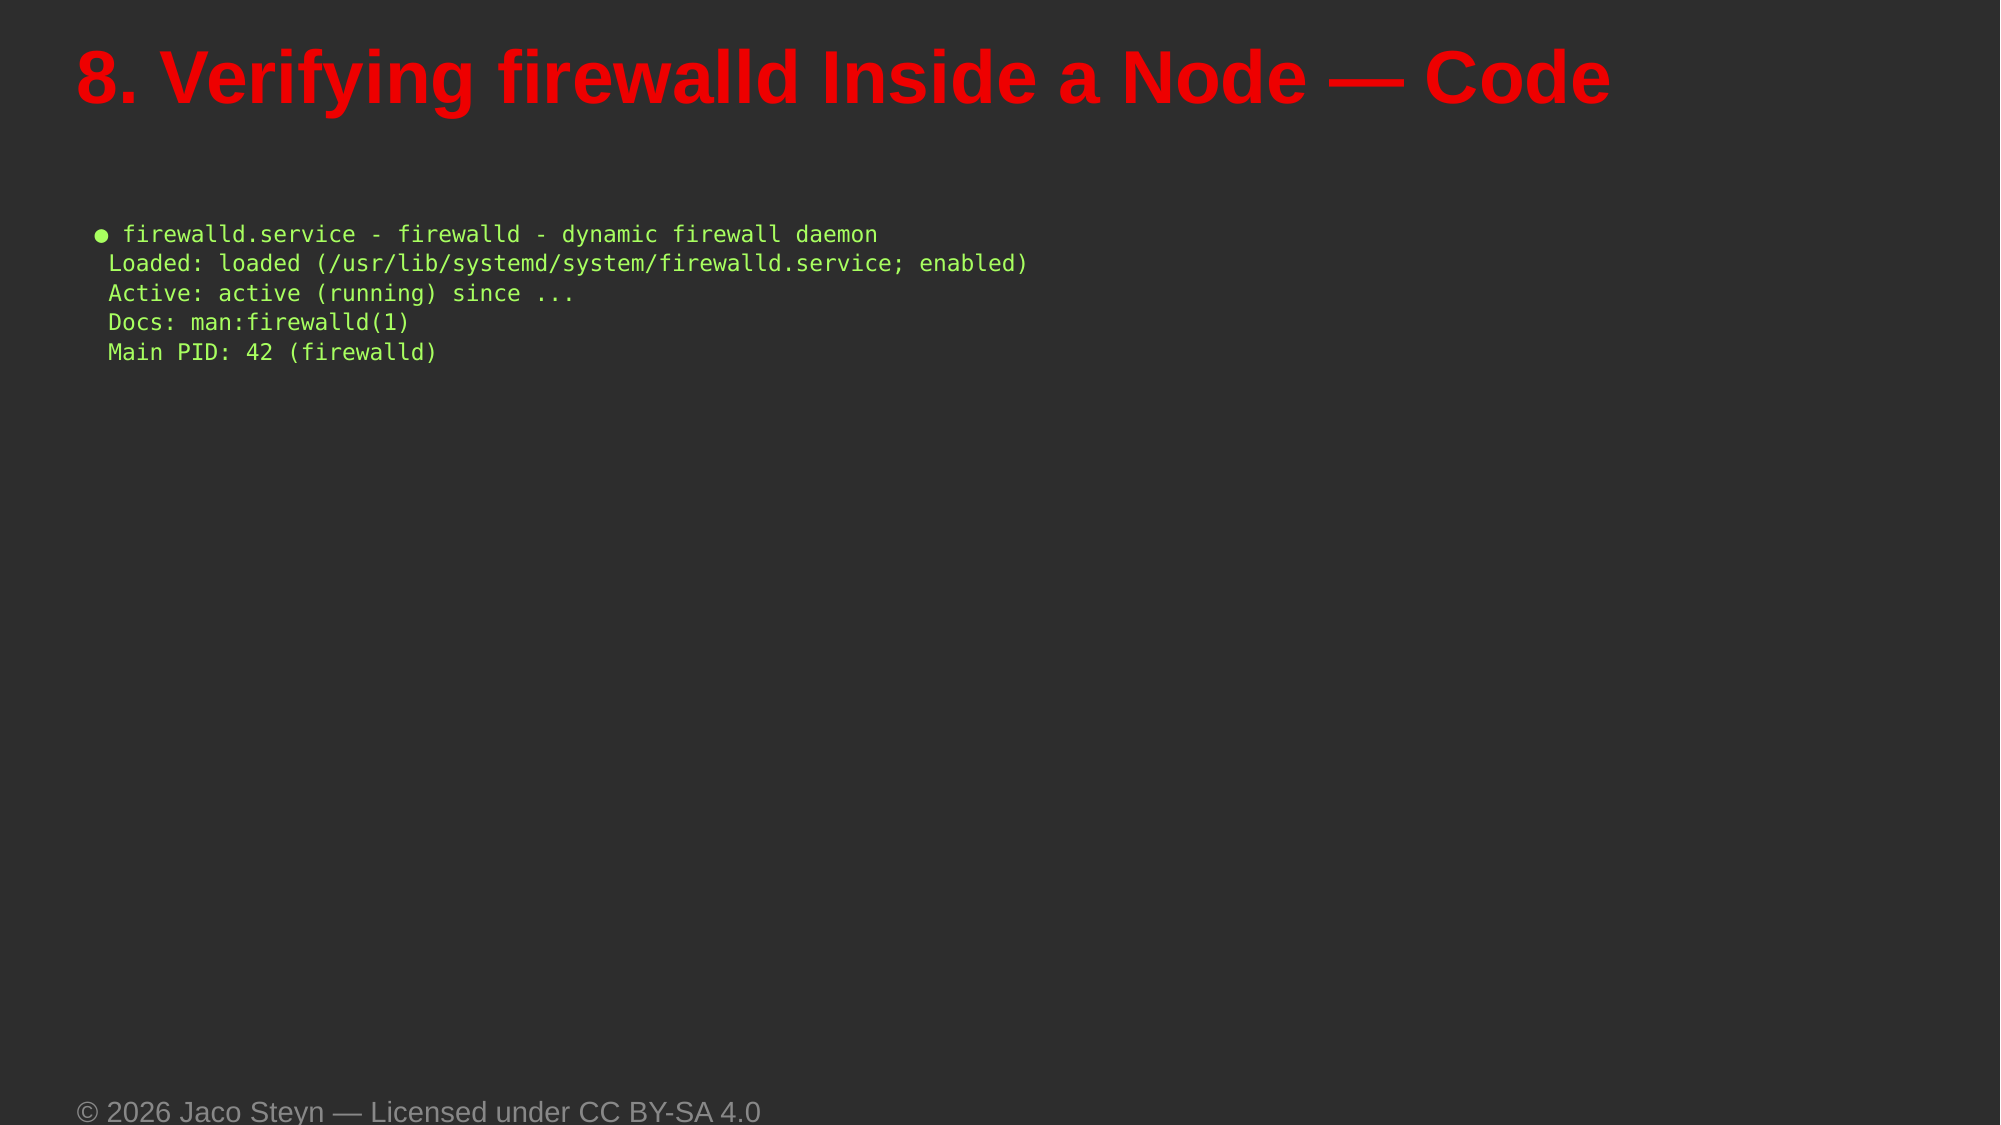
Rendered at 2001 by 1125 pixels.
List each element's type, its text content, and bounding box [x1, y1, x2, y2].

text_box ● firewalld.service - firewalld - dynamic firewall daemon Loaded: loaded (/usr/lib/systemd/system/firewalld.service; enabled) Active: active (running) since ... Docs: man:firewalld(1) Main PID: 42 (firewalld) [59, 194, 1942, 1052]
text_box 8. Verifying firewalld Inside a Node — Code [59, 23, 1942, 178]
text_box © 2026 Jaco Steyn — Licensed under CC BY-SA 4.0 [59, 1083, 1942, 1120]
